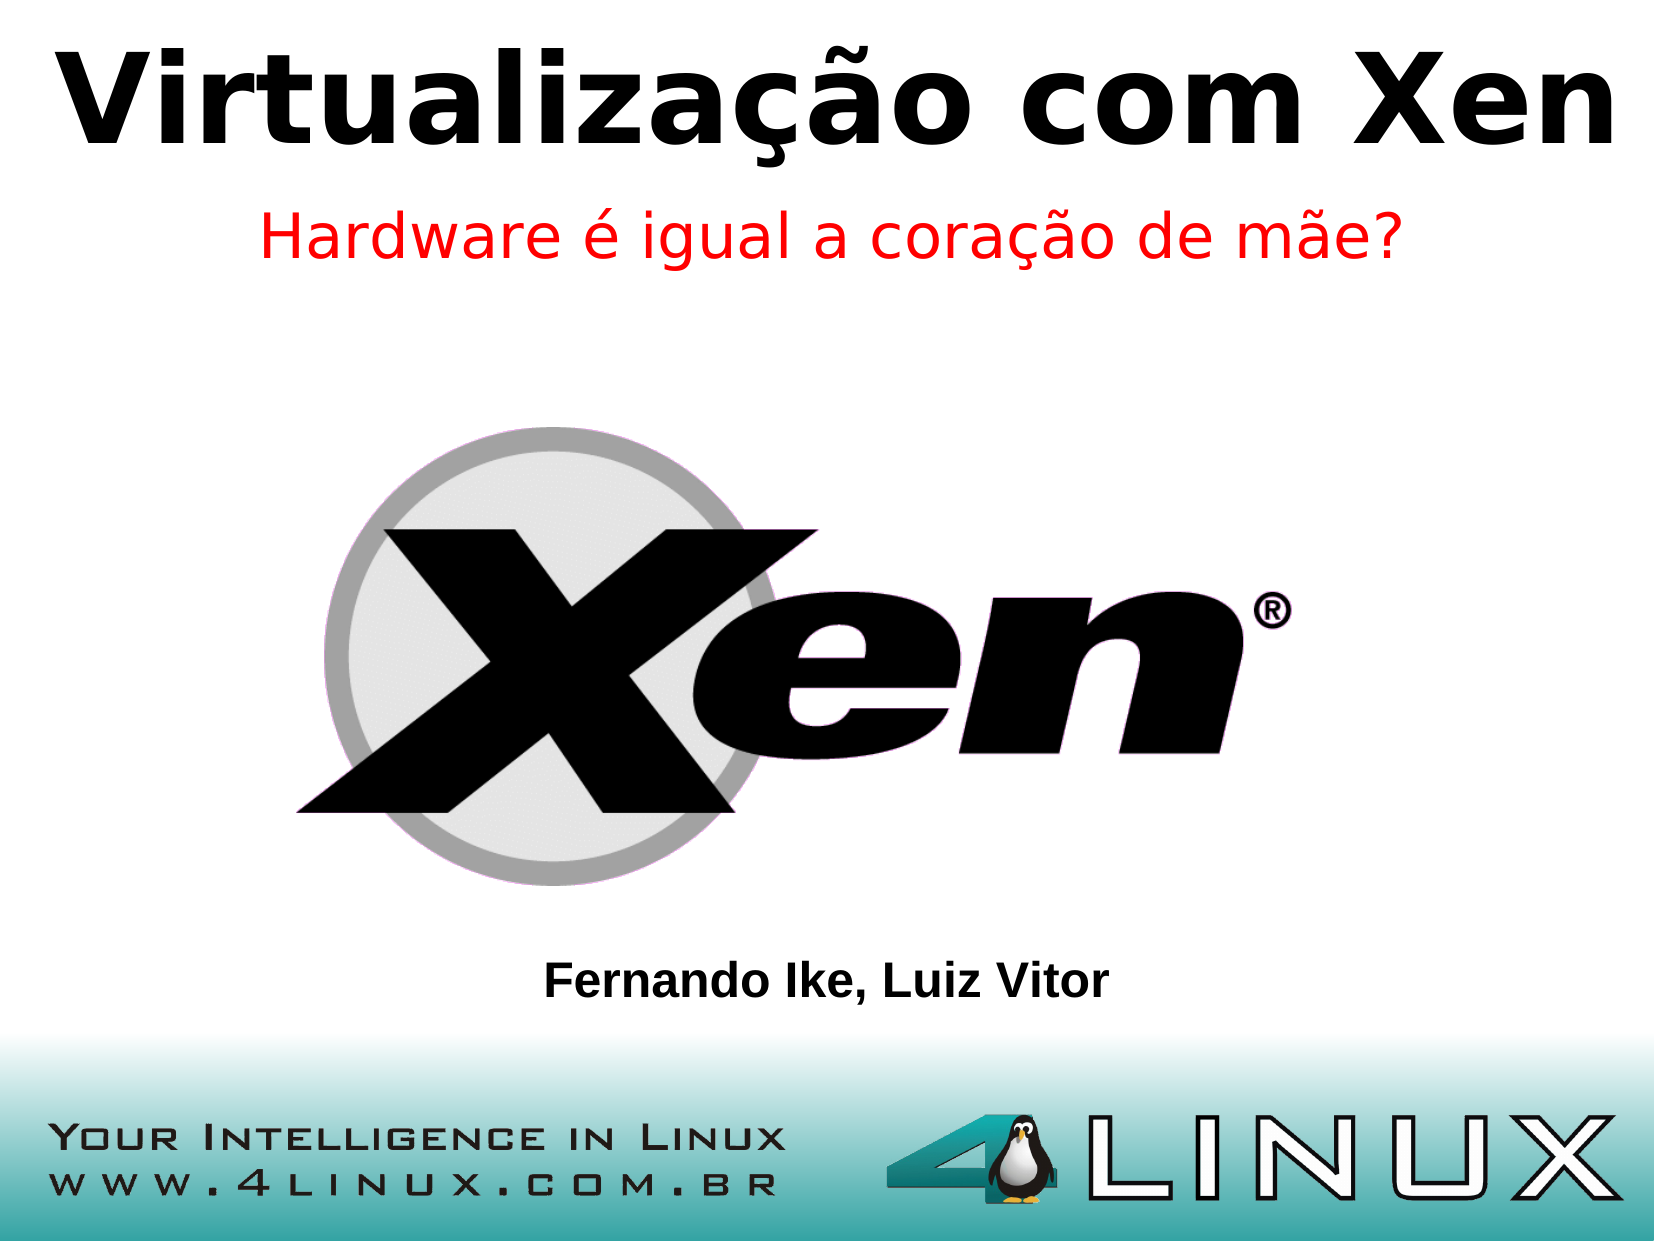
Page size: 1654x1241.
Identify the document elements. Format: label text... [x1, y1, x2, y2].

text_box Virtualização com Xen [0, 20, 1654, 181]
title Hardware é igual a coração de mãe? [88, 140, 1577, 334]
text_box Fernando Ike, Luiz Vitor [0, 944, 1654, 1016]
picture [295, 427, 1388, 886]
picture [885, 1104, 1625, 1211]
picture [47, 1121, 786, 1196]
